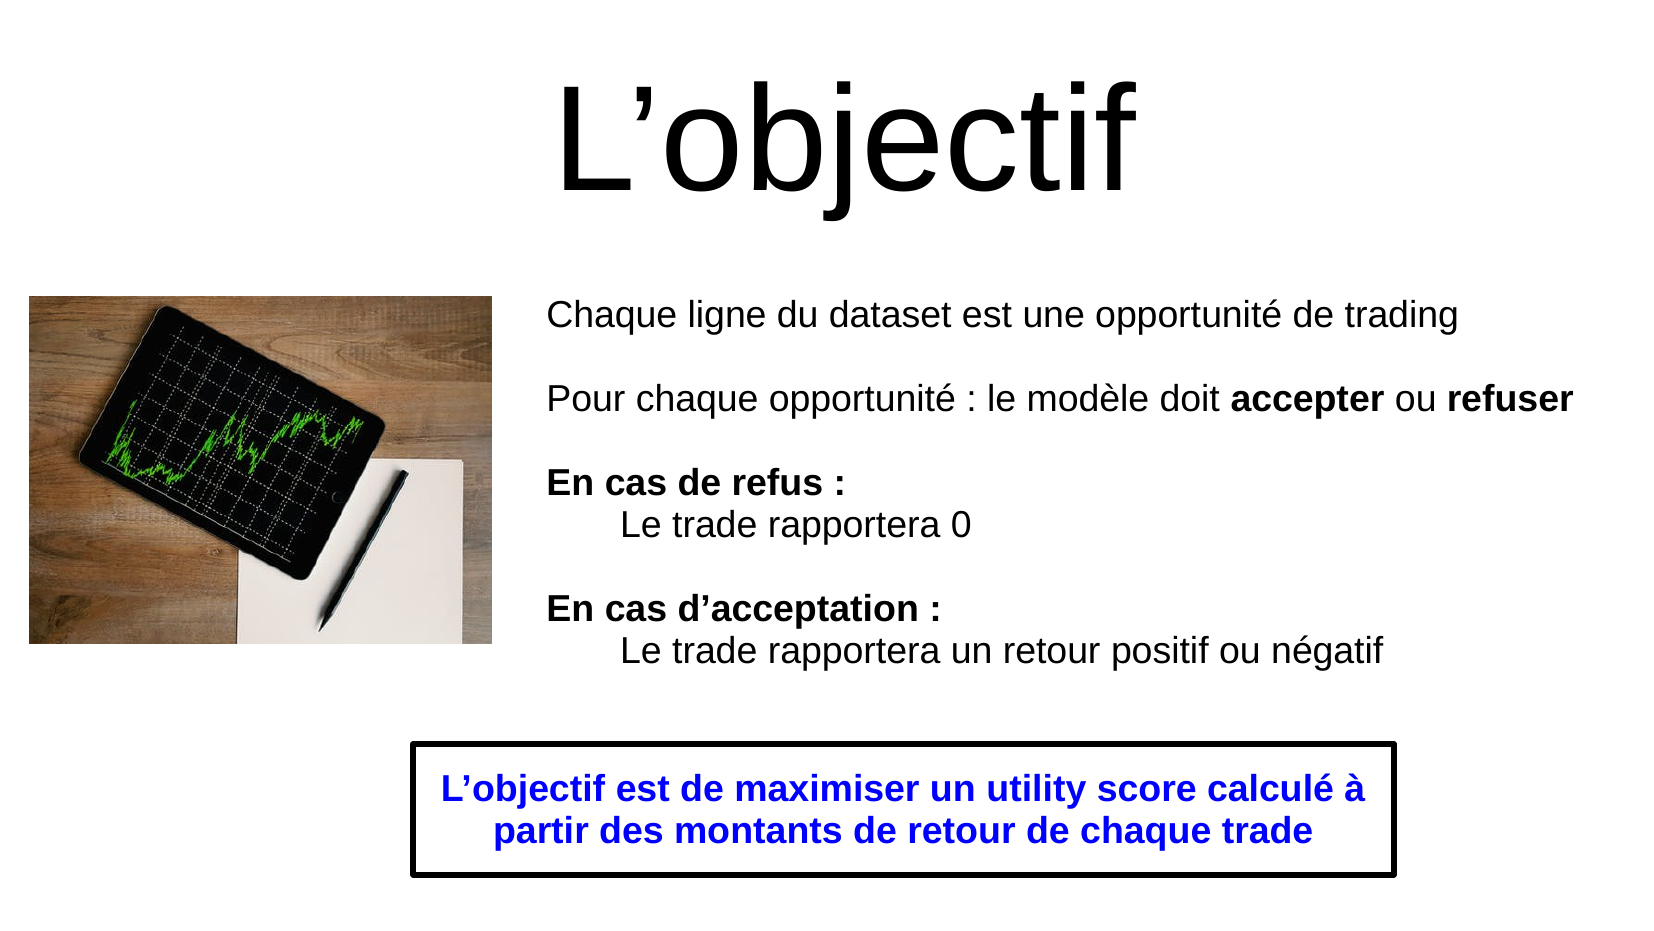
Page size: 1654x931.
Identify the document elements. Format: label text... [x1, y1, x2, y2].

text_box Chaque ligne du dataset est une opportunité de trading Pour chaque opportunité : le modèle doit accepter ou refuser En cas de refus : Le trade rapportera 0 En cas d’acceptation : Le trade rapportera un retour positif ou négatif [531, 286, 1589, 680]
text_box L’objectif [413, 47, 1276, 230]
picture [29, 296, 492, 644]
text_box L’objectif est de maximiser un utility score calculé à partir des montants de retour de chaque trade [413, 744, 1394, 875]
